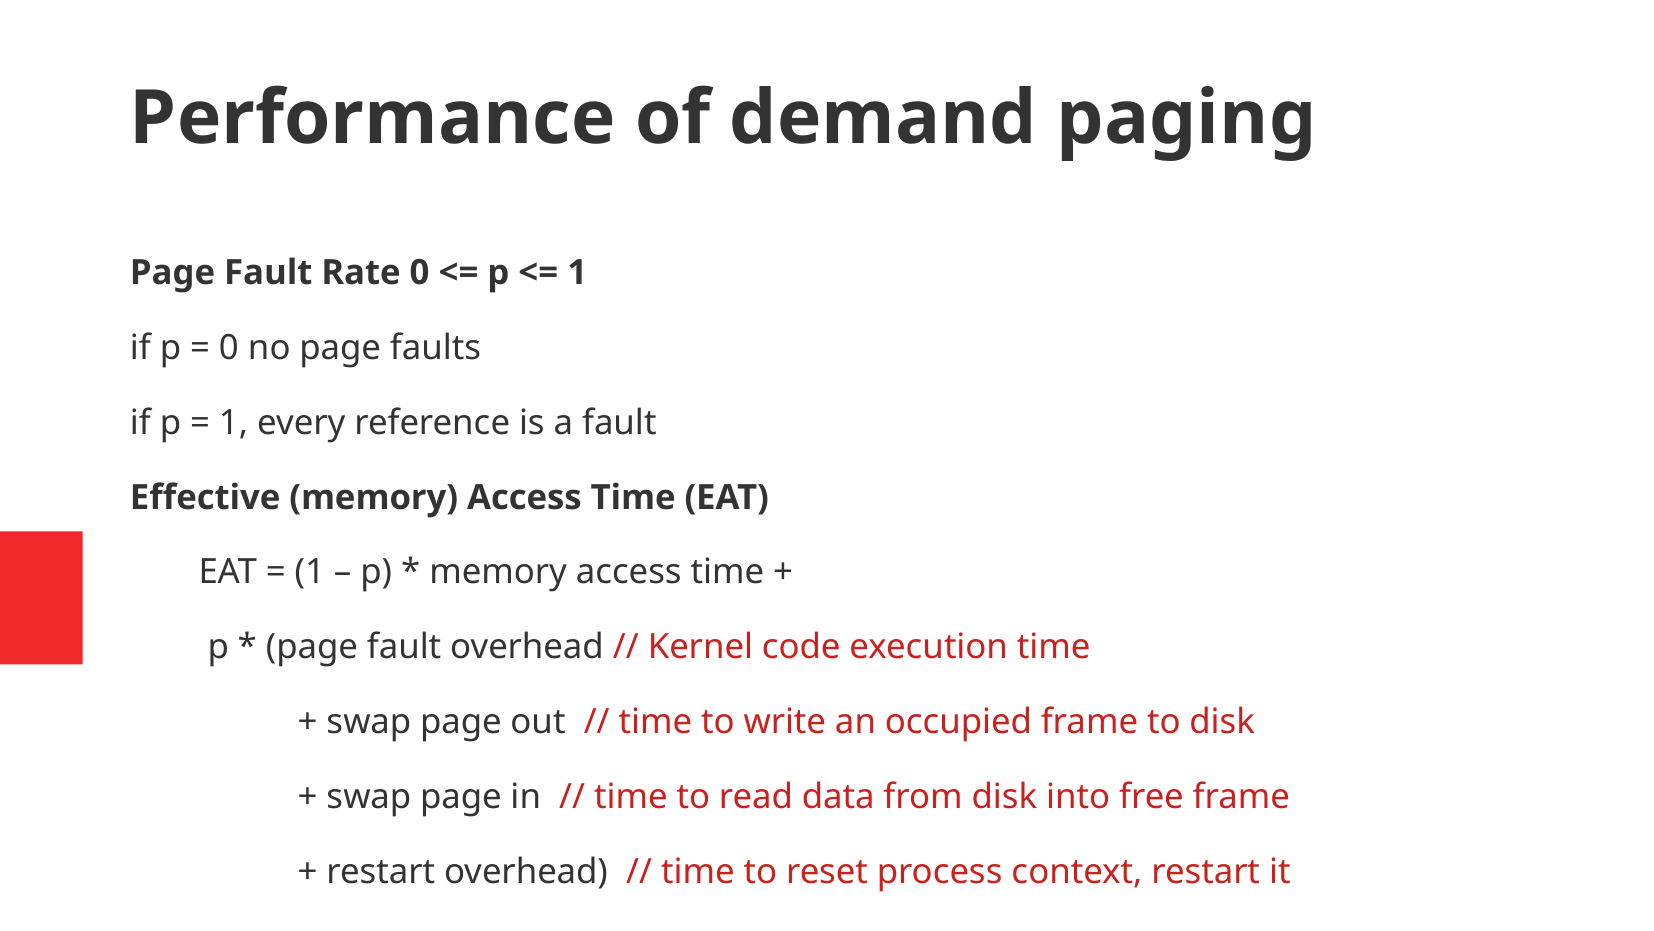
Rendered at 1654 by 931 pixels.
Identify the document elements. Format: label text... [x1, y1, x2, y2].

title Performance of demand paging [129, 26, 1536, 204]
list Page Fault Rate 0 <= p <= 1 if p = 0 no page faults if p = 1, every reference is a fault Effective (memory) Access Time (EAT) EAT = (1 – p) * memory access time + p * (page fault overhead // Kernel code execution time + swap page out // time to write an occupied frame to disk + swap page in // time to read data from disk into free frame + restart overhead) // time to reset process context, restart it [129, 247, 1548, 898]
